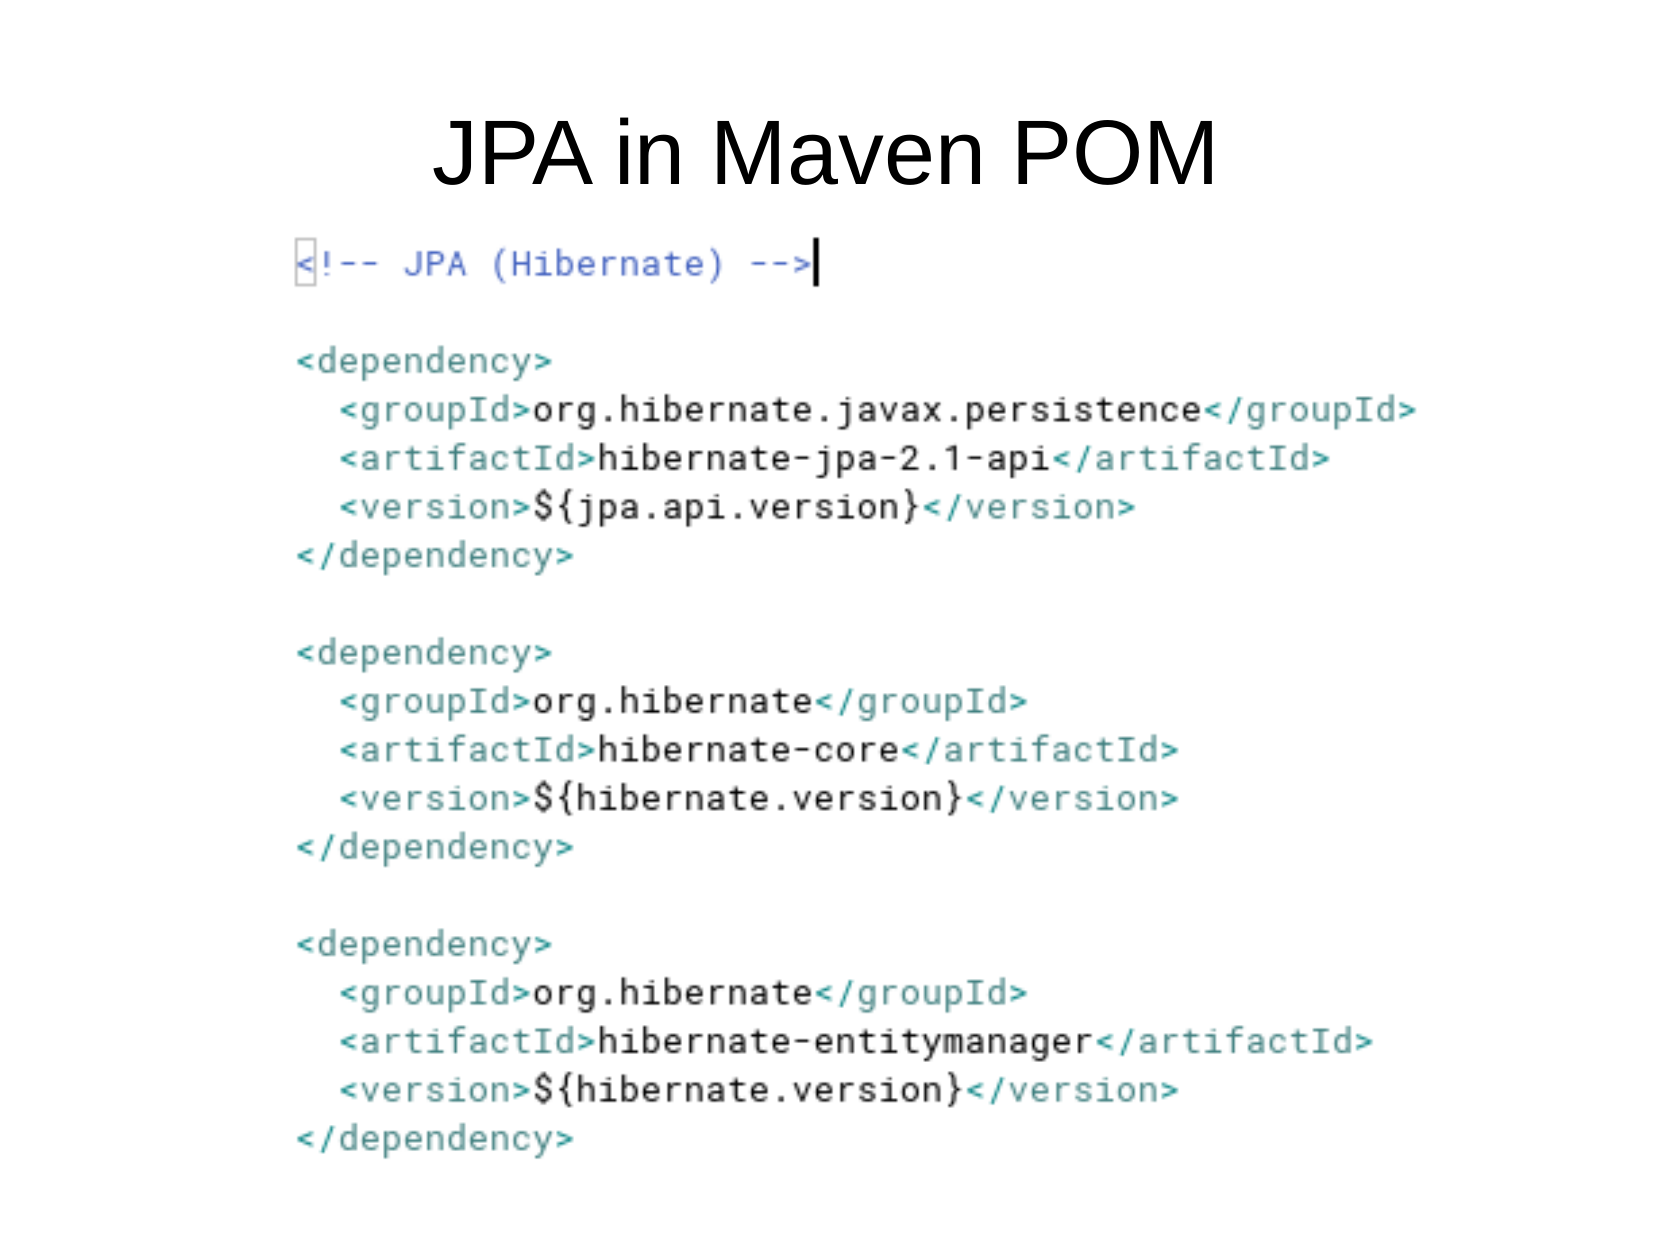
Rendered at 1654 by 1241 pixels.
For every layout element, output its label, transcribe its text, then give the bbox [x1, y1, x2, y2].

title JPA in Maven POM [82, 49, 1571, 257]
picture [212, 217, 1511, 1205]
